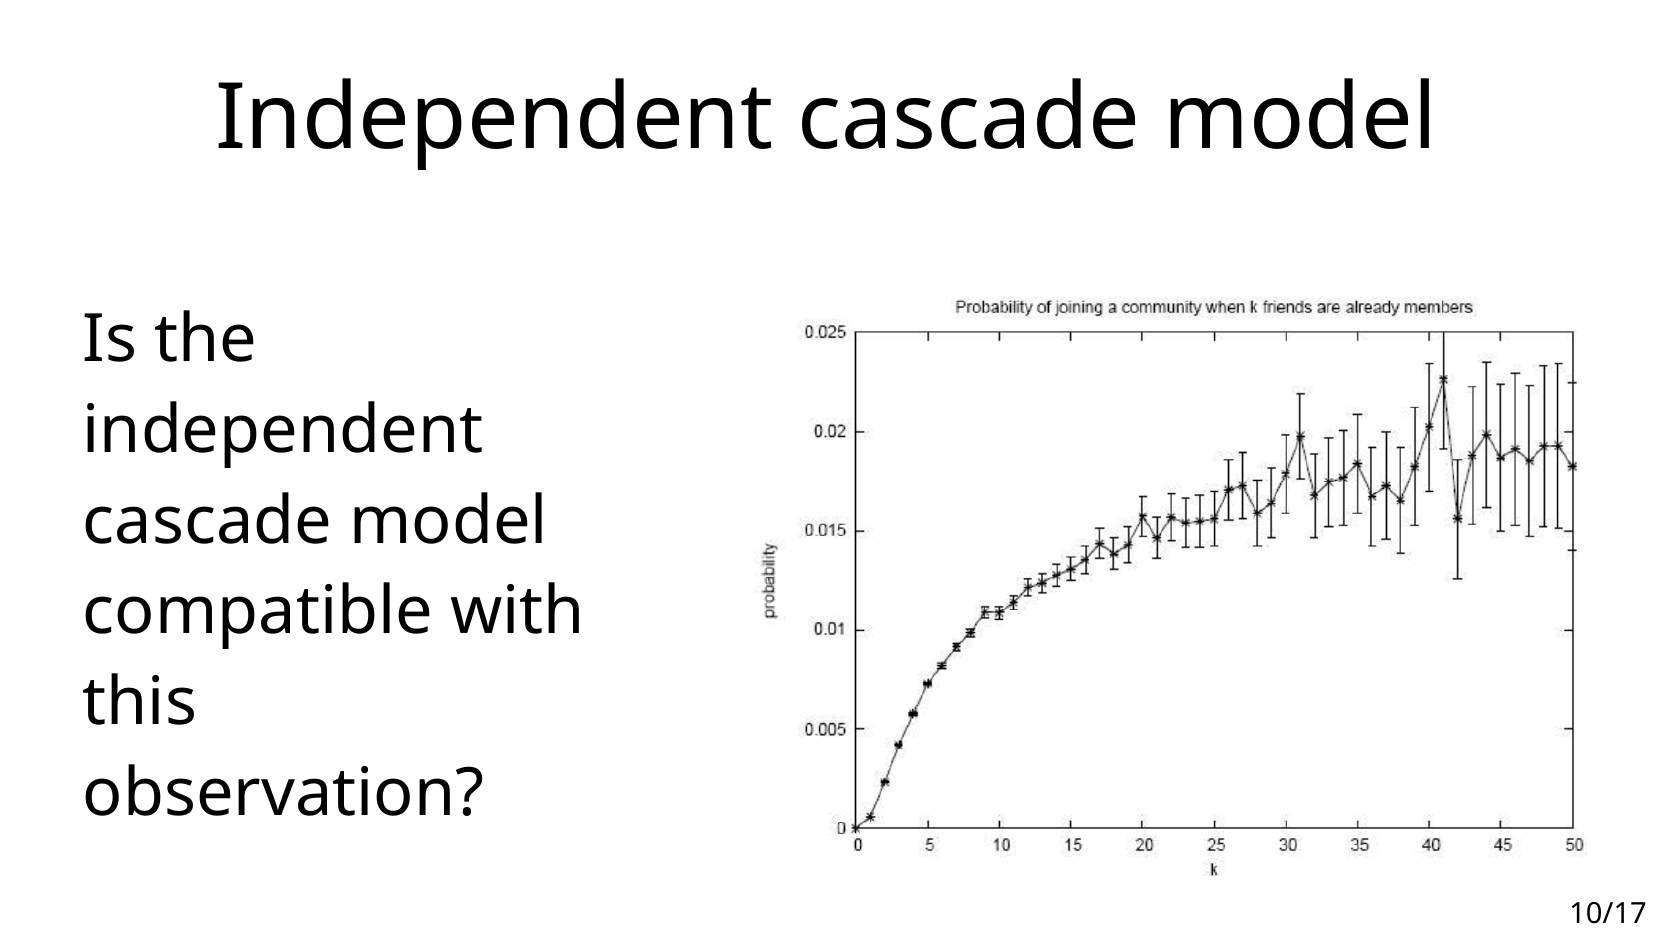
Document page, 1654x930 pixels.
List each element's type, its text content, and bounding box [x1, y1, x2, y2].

picture [735, 269, 1598, 876]
list Is the independent cascade model compatible with this observation? [82, 290, 616, 930]
title Independent cascade model [82, 1, 1571, 225]
